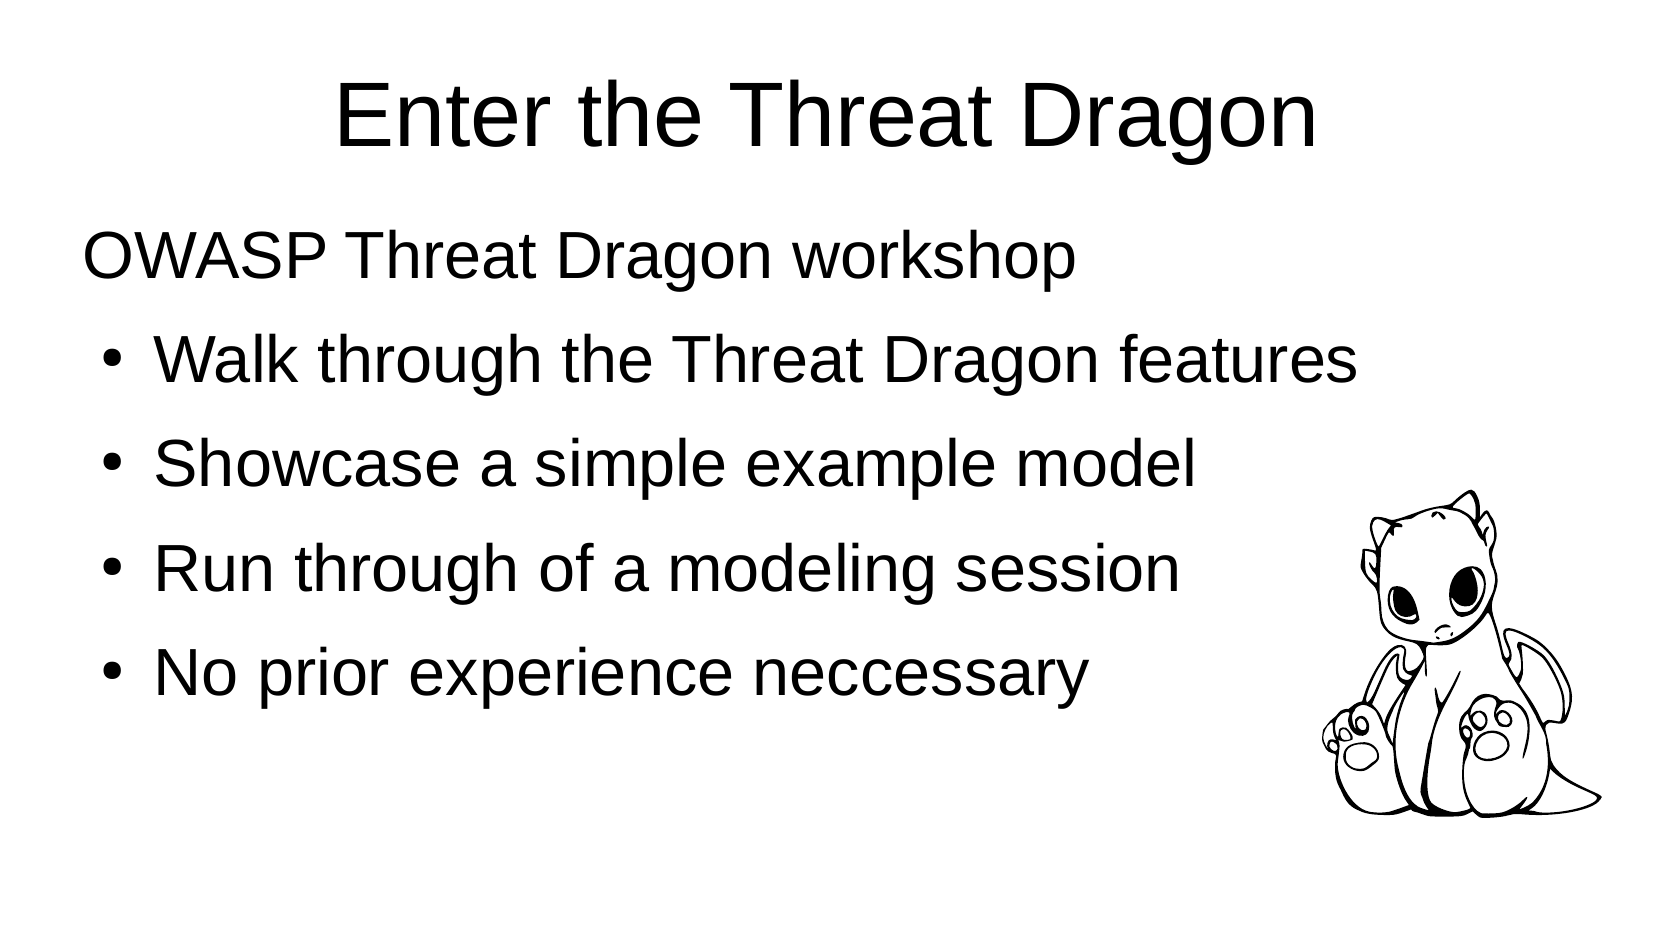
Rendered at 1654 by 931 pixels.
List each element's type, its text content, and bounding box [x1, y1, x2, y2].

title Enter the Threat Dragon [82, 37, 1571, 193]
picture [1310, 485, 1651, 826]
list OWASP Threat Dragon workshop Walk through the Threat Dragon features Showcase a simple example model Run through of a modeling session No prior experience neccessary [82, 217, 1571, 758]
